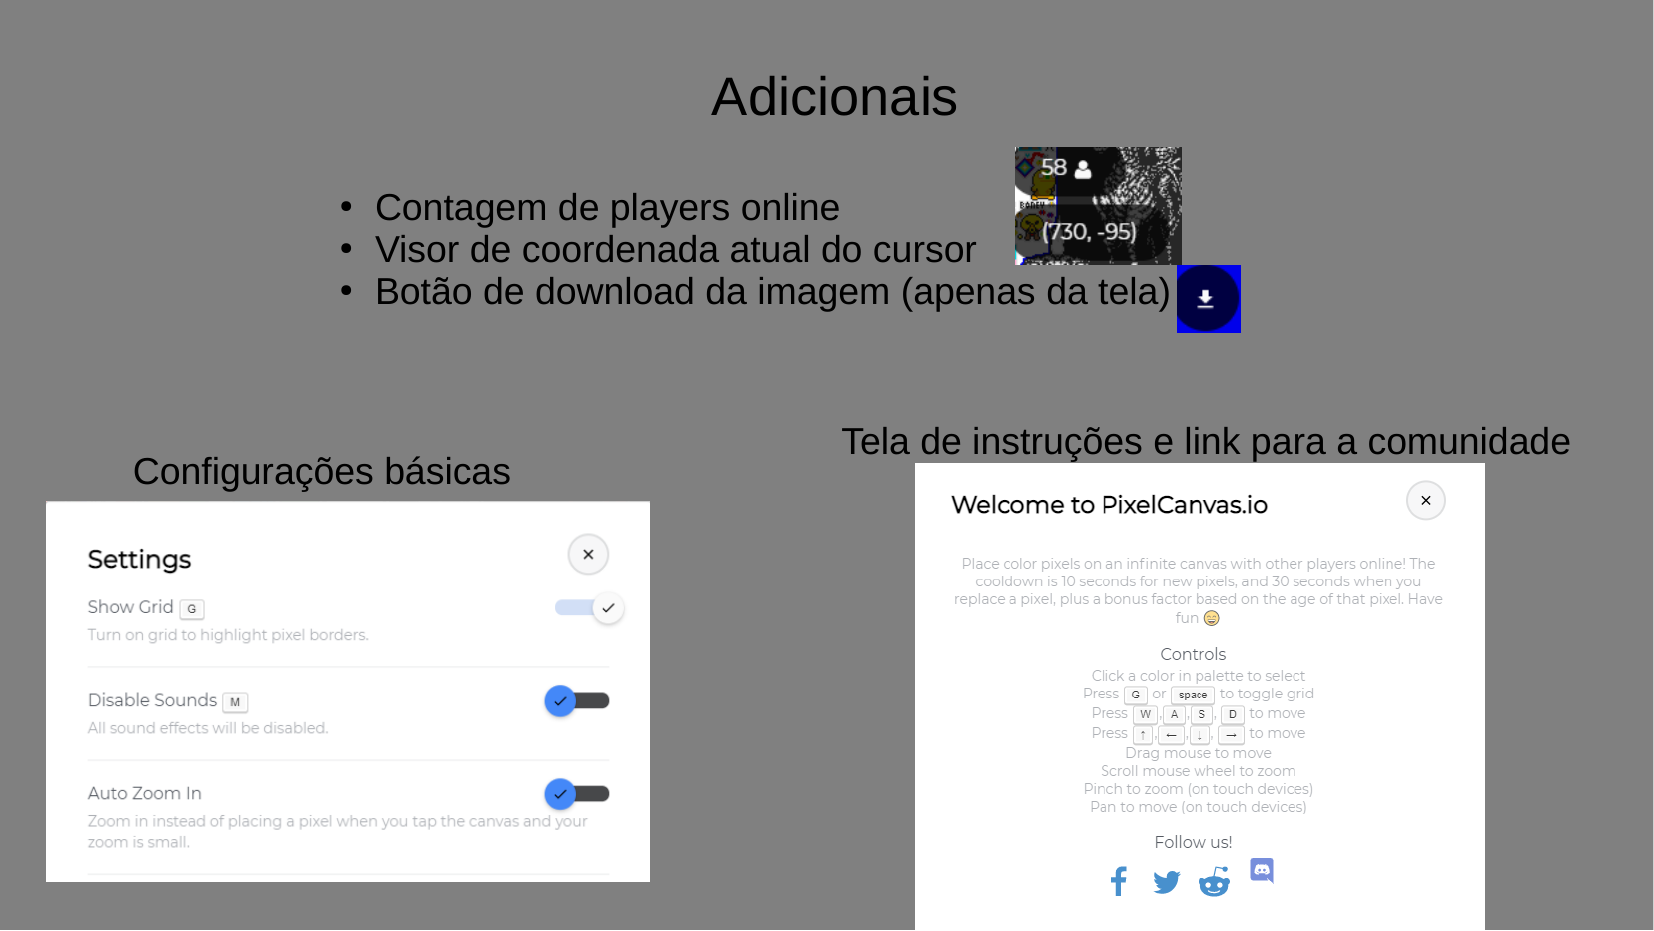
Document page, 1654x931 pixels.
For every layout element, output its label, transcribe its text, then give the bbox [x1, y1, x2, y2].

text_box Adicionais [697, 59, 975, 135]
picture [915, 471, 1485, 931]
text_box Contagem de players online Visor de coordenada atual do cursor Botão de download da imagem (apenas da tela) [324, 179, 1187, 321]
picture [46, 501, 650, 882]
text_box Configurações básicas [118, 442, 527, 500]
text_box Tela de instruções e link para a comunidade [826, 413, 1587, 471]
picture [1177, 265, 1241, 333]
picture [1015, 147, 1182, 179]
